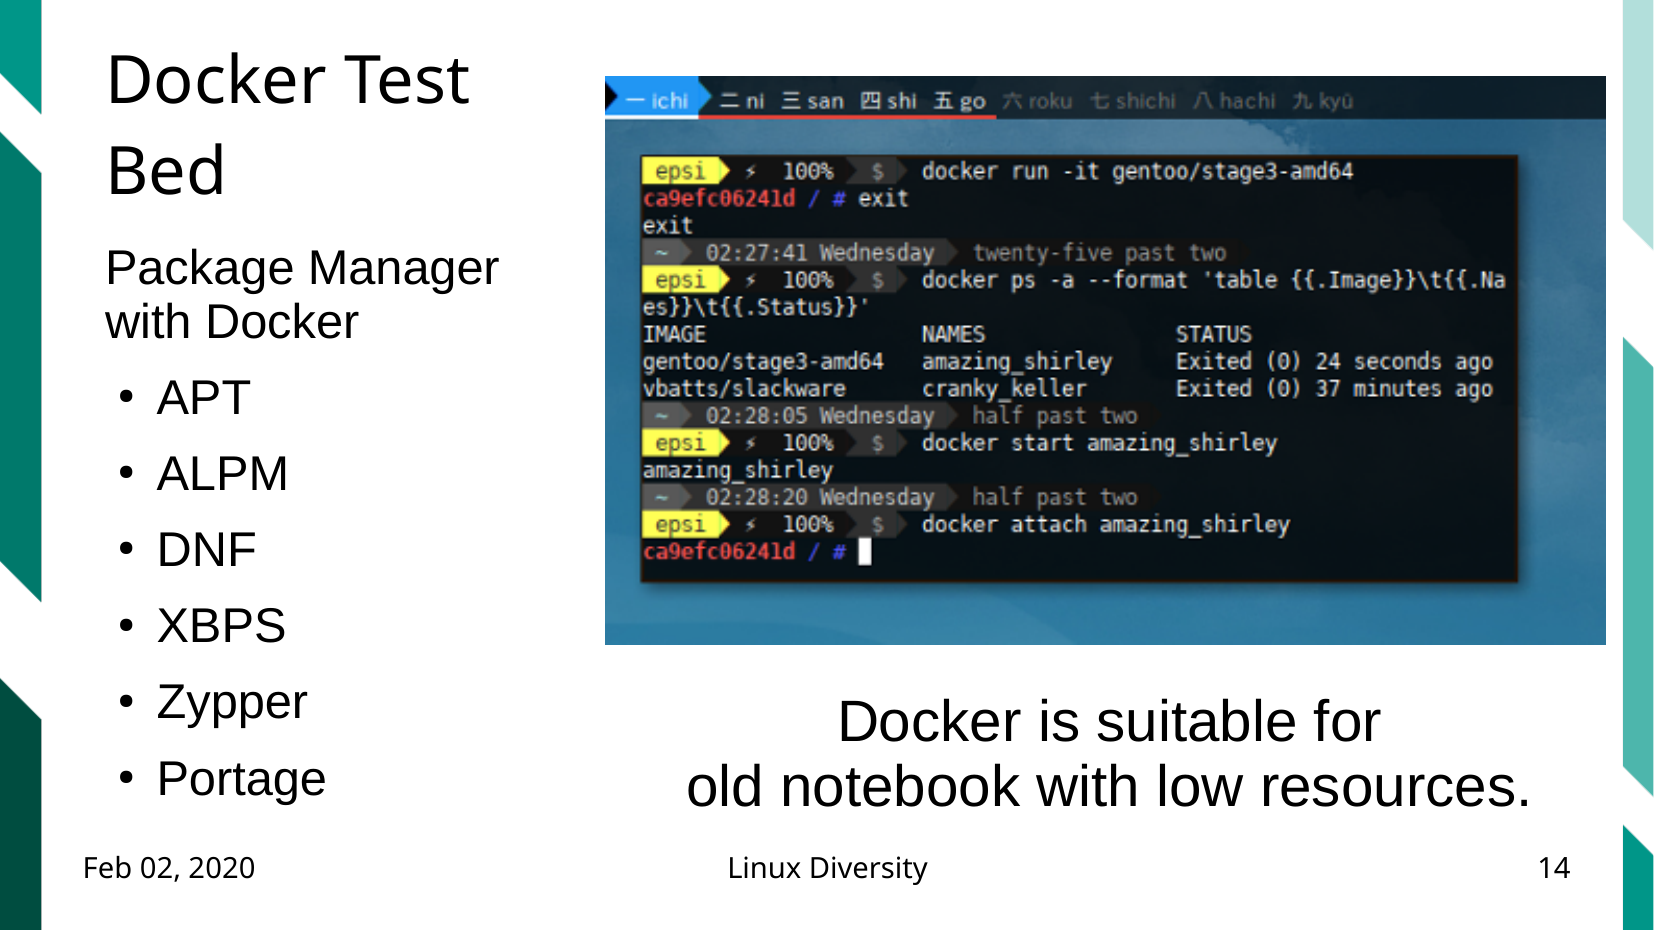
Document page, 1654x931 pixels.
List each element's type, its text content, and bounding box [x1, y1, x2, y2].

title Docker Test Bed [105, 45, 586, 202]
list Package Manager with Docker APT ALPM DNF XBPS Zypper Portage [105, 240, 593, 811]
picture [0, 0, 1654, 930]
text_box Docker is suitable for old notebook with low resources. [645, 681, 1576, 892]
